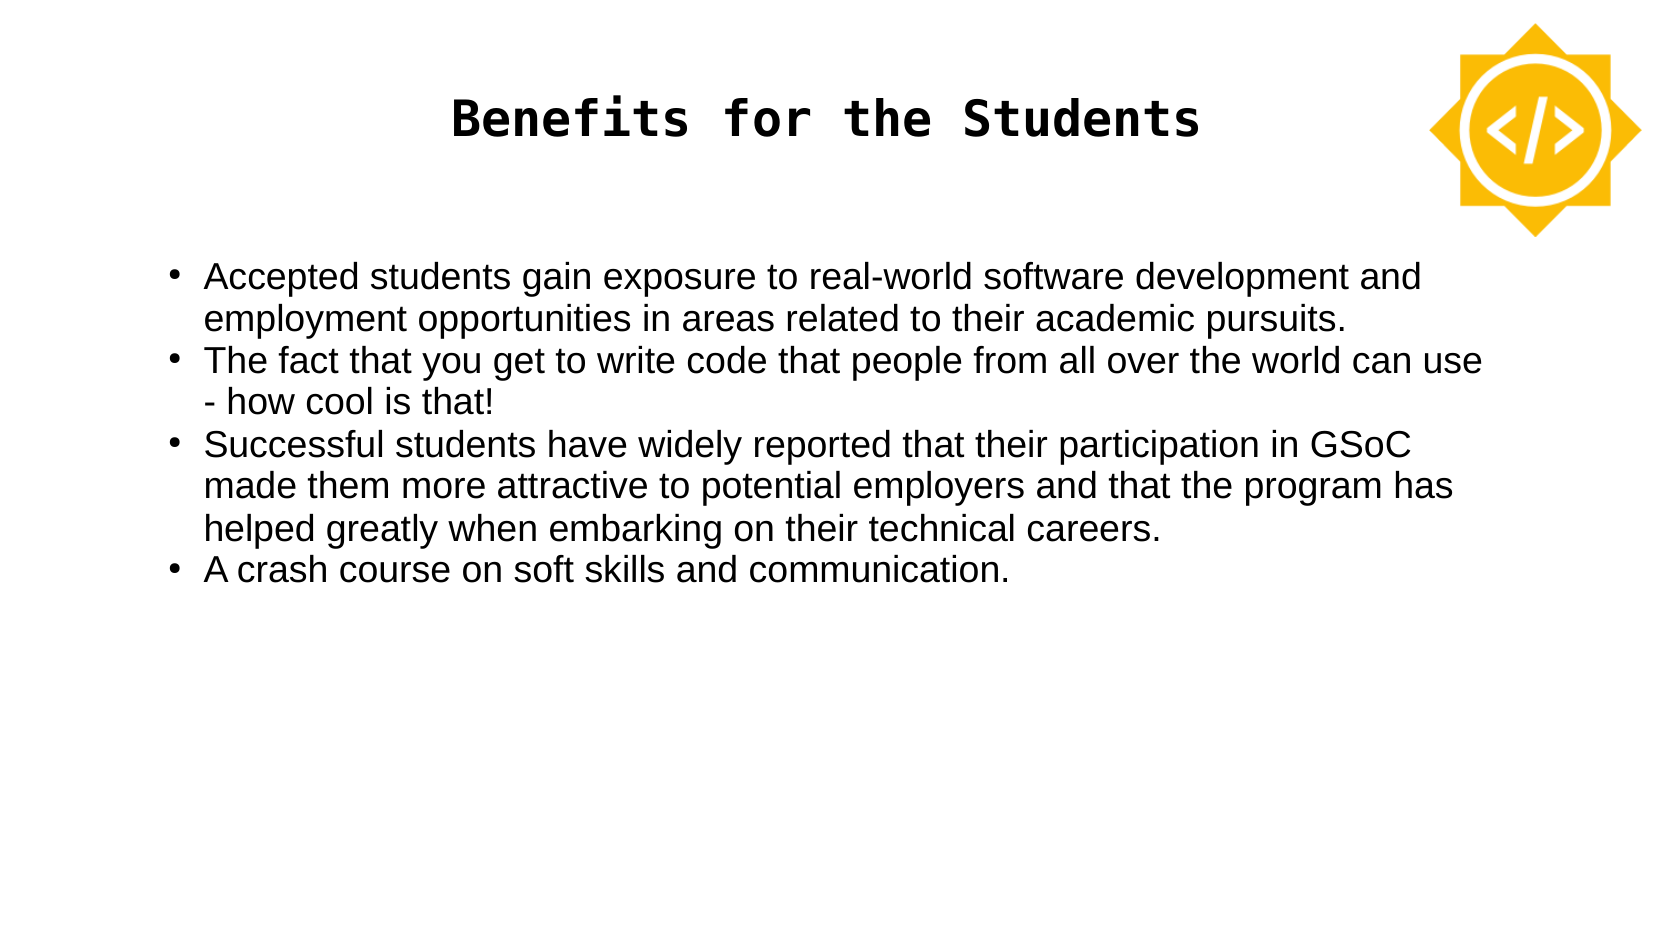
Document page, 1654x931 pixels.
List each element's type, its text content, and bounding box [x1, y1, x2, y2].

text_box Accepted students gain exposure to real-world software development and employment opportunities in areas related to their academic pursuits. The fact that you get to write code that people from all over the world can use - how cool is that! Successful students have widely reported that their participation in GSoC made them more attractive to potential employers and that the program has helped greatly when embarking on their technical careers. A crash course on soft skills and communication. [153, 414, 1501, 683]
text_box Benefits for the Students [0, 82, 1654, 414]
picture [1429, 23, 1642, 82]
